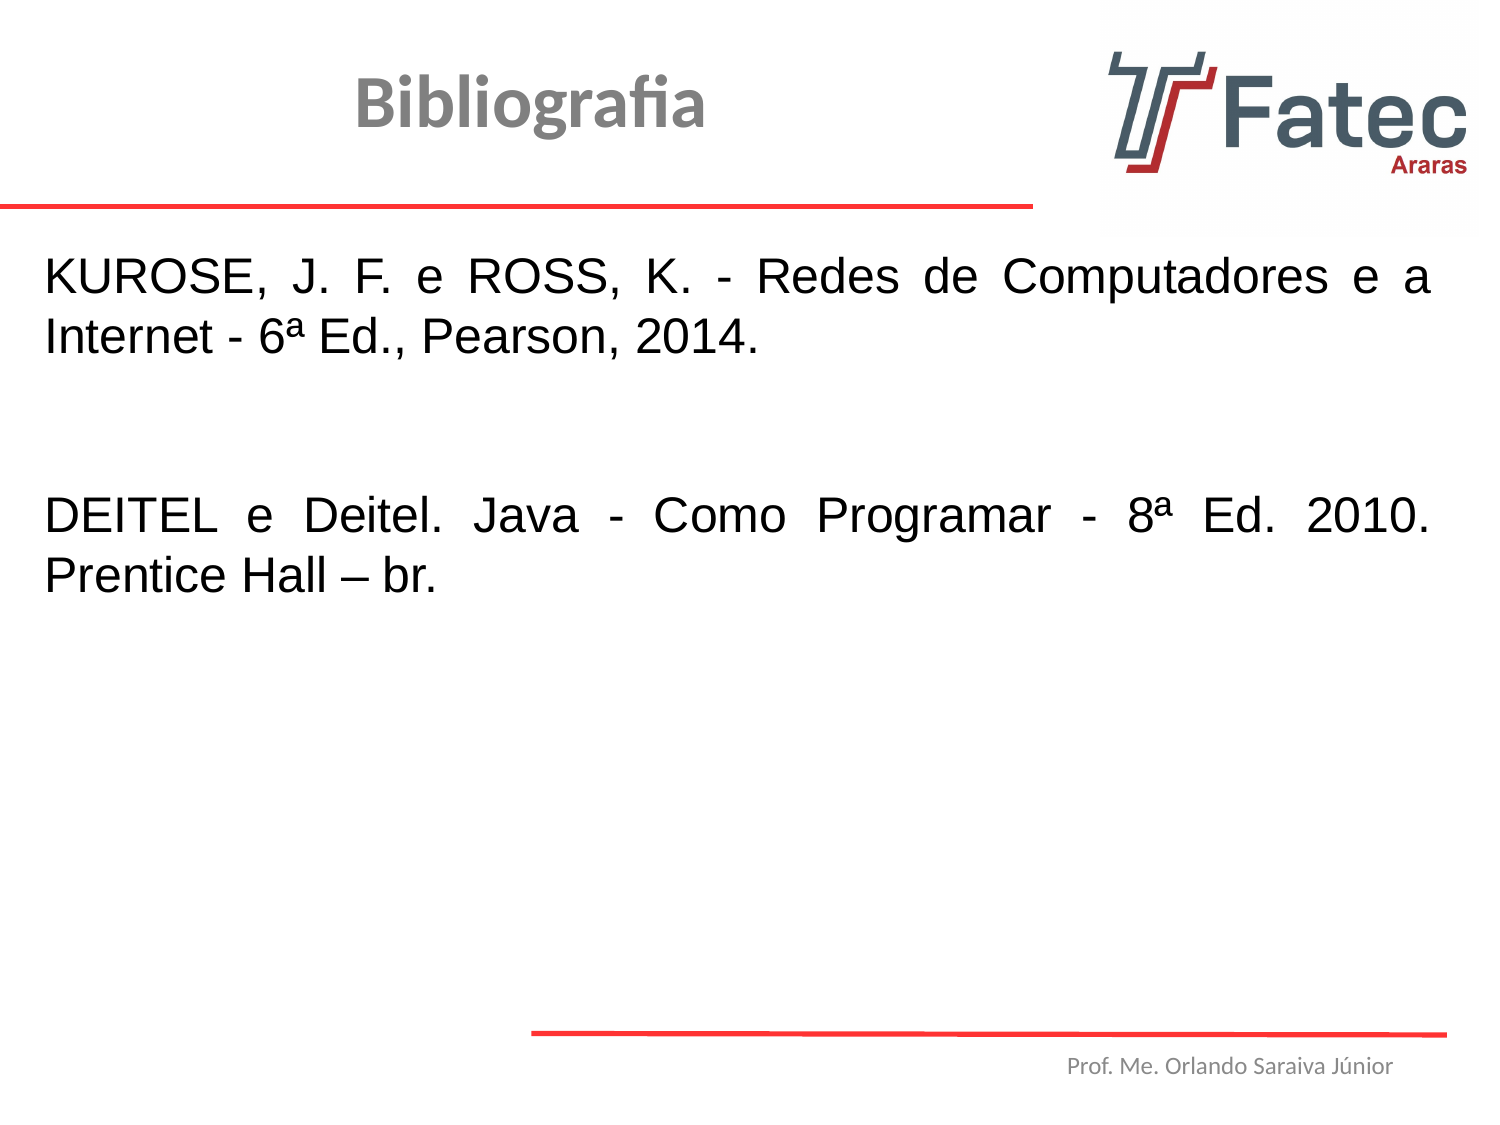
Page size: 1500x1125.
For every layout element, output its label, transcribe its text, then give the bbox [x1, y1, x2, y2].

picture [1100, 0, 1479, 237]
title Bibliografia [0, 45, 1063, 233]
list KUROSE, J. F. e ROSS, K. - Redes de Computadores e a Internet - 6ª Ed., Pearson, 2014. DEITEL e Deitel. Java - Como Programar - 8ª Ed. 2010. Prentice Hall – br. [29, 236, 1447, 1004]
